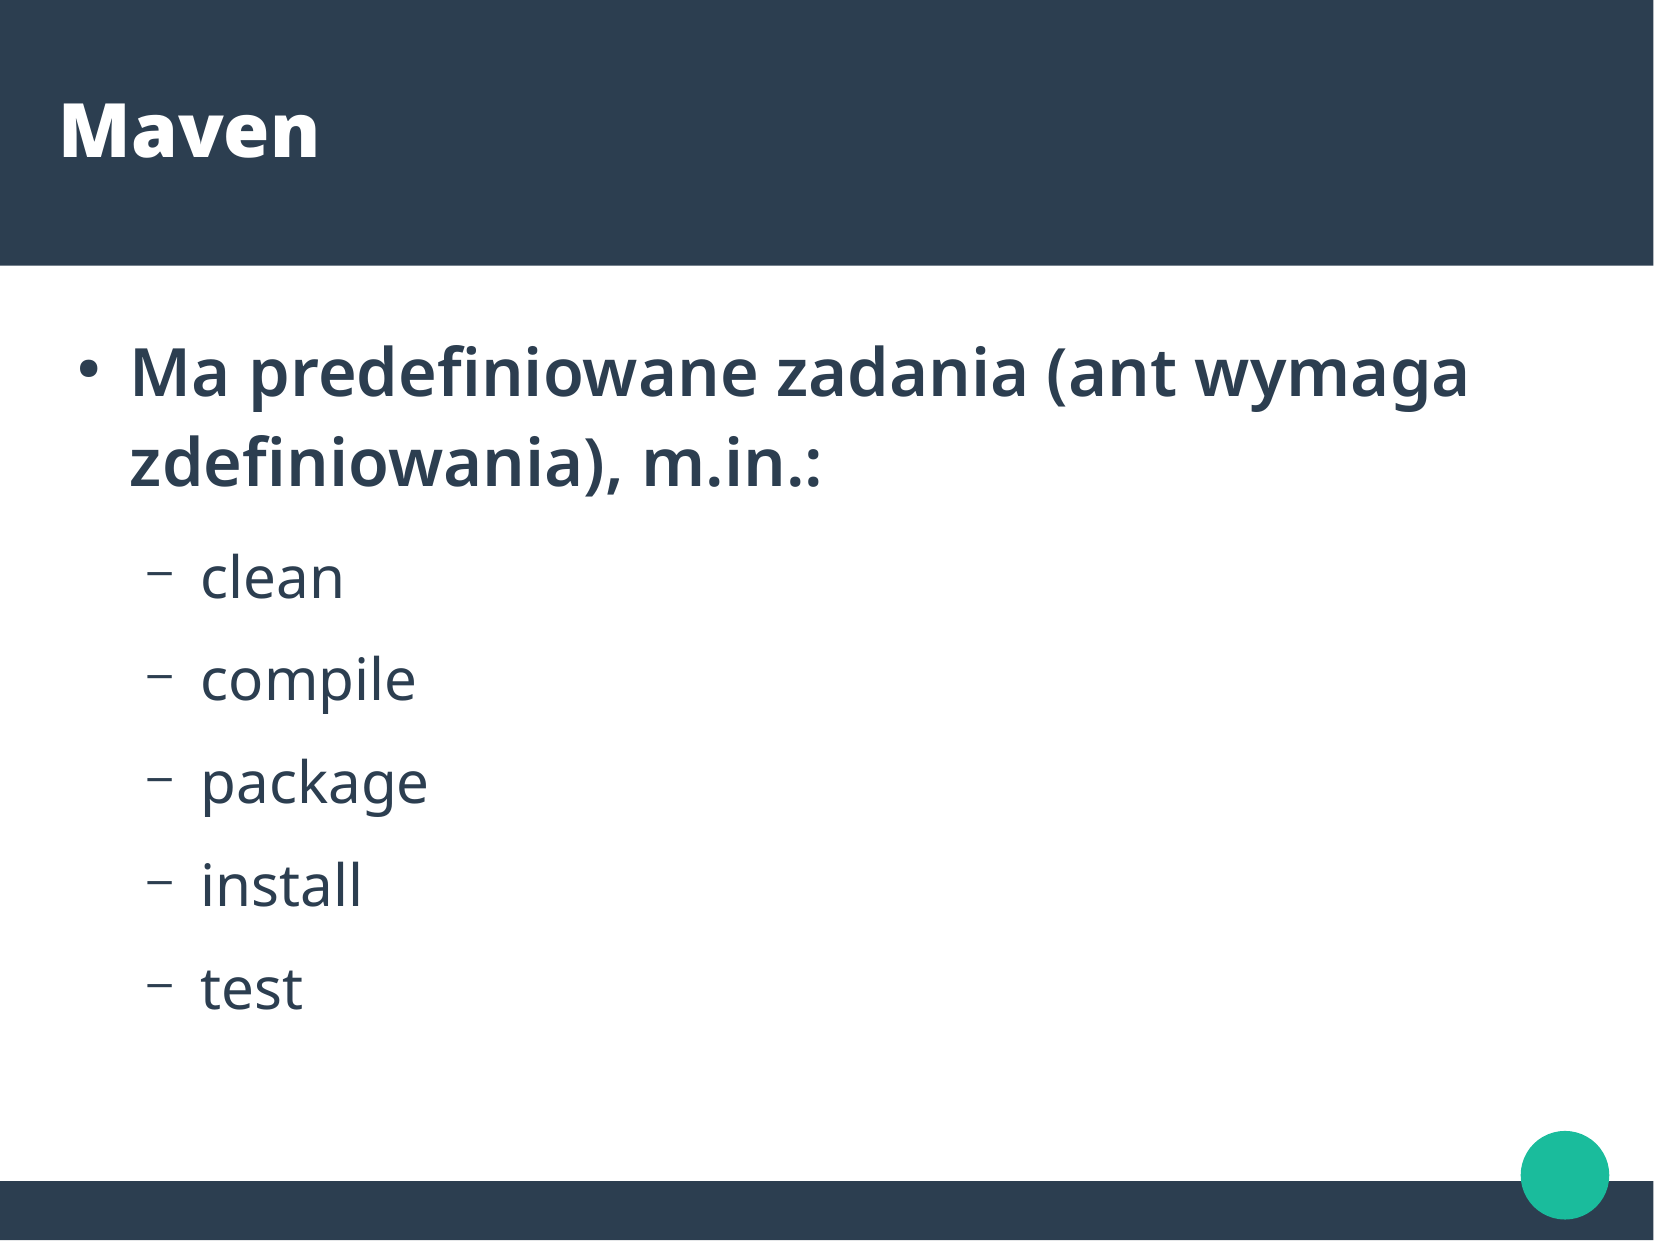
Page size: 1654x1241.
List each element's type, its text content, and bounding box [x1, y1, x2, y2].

title Maven [59, 49, 1595, 207]
list Ma predefiniowane zadania (ant wymaga zdefiniowania), m.in.: clean compile package install test [59, 324, 1595, 1152]
